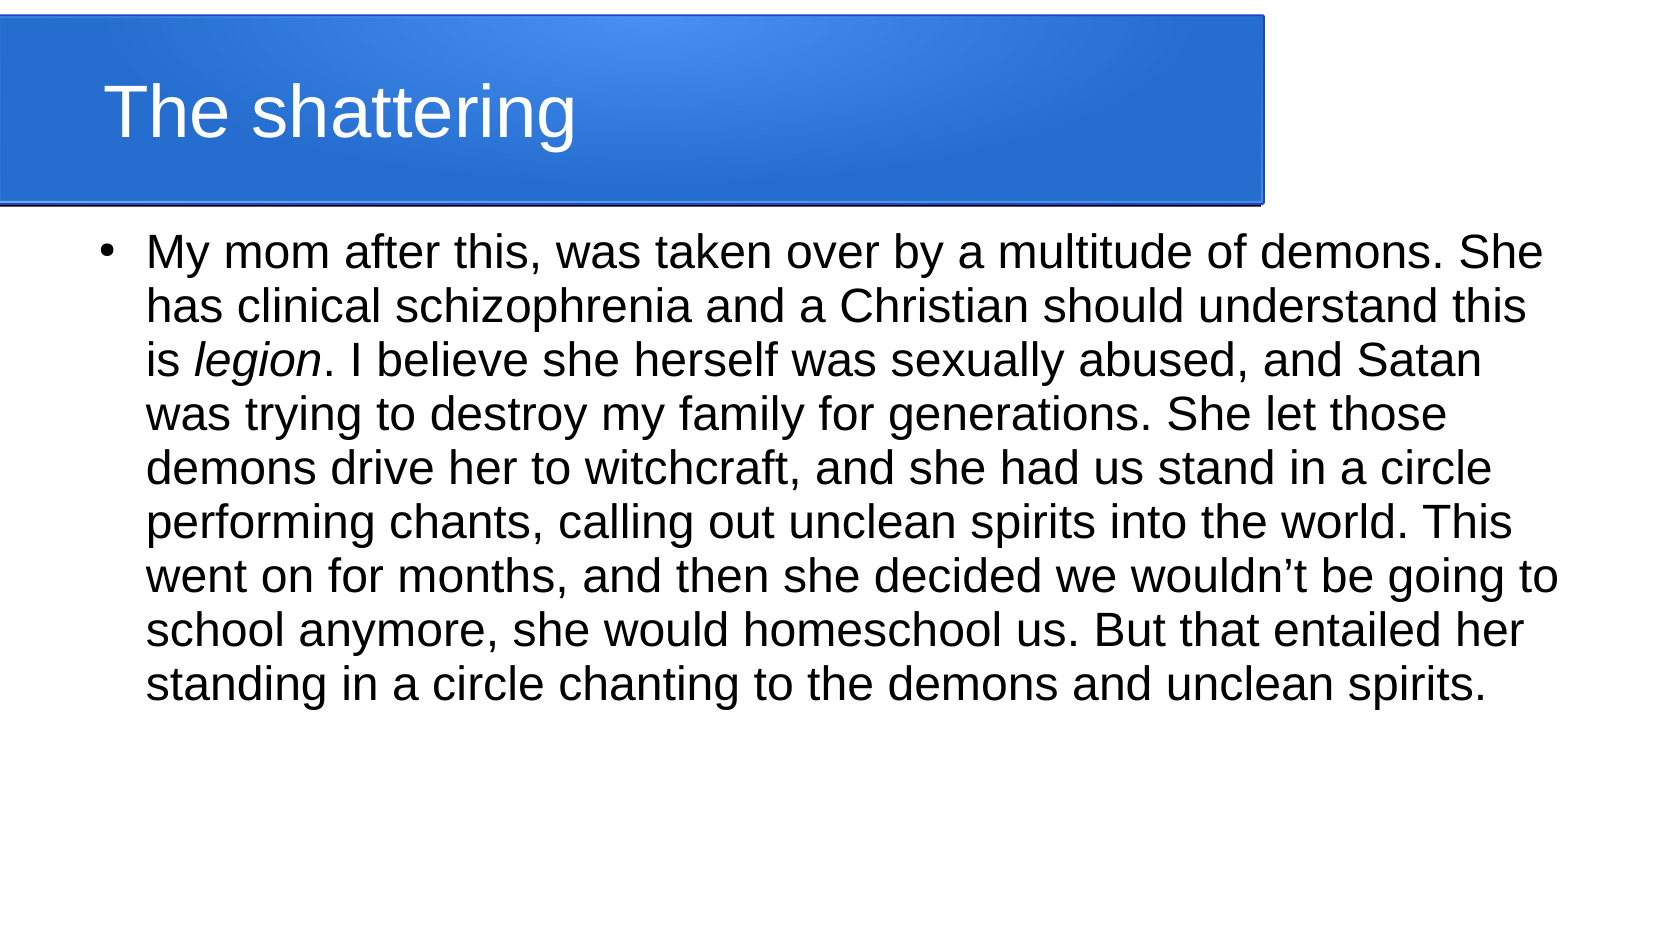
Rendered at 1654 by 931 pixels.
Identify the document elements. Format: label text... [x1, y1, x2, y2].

list My mom after this, was taken over by a multitude of demons. She has clinical schizophrenia and a Christian should understand this is legion. I believe she herself was sexually abused, and Satan was trying to destroy my family for generations. She let those demons drive her to witchcraft, and she had us stand in a circle performing chants, calling out unclean spirits into the world. This went on for months, and then she decided we wouldn’t be going to school anymore, she would homeschool us. But that entailed her standing in a circle chanting to the demons and unclean spirits. [82, 224, 1571, 764]
title The shattering [82, 35, 1235, 189]
